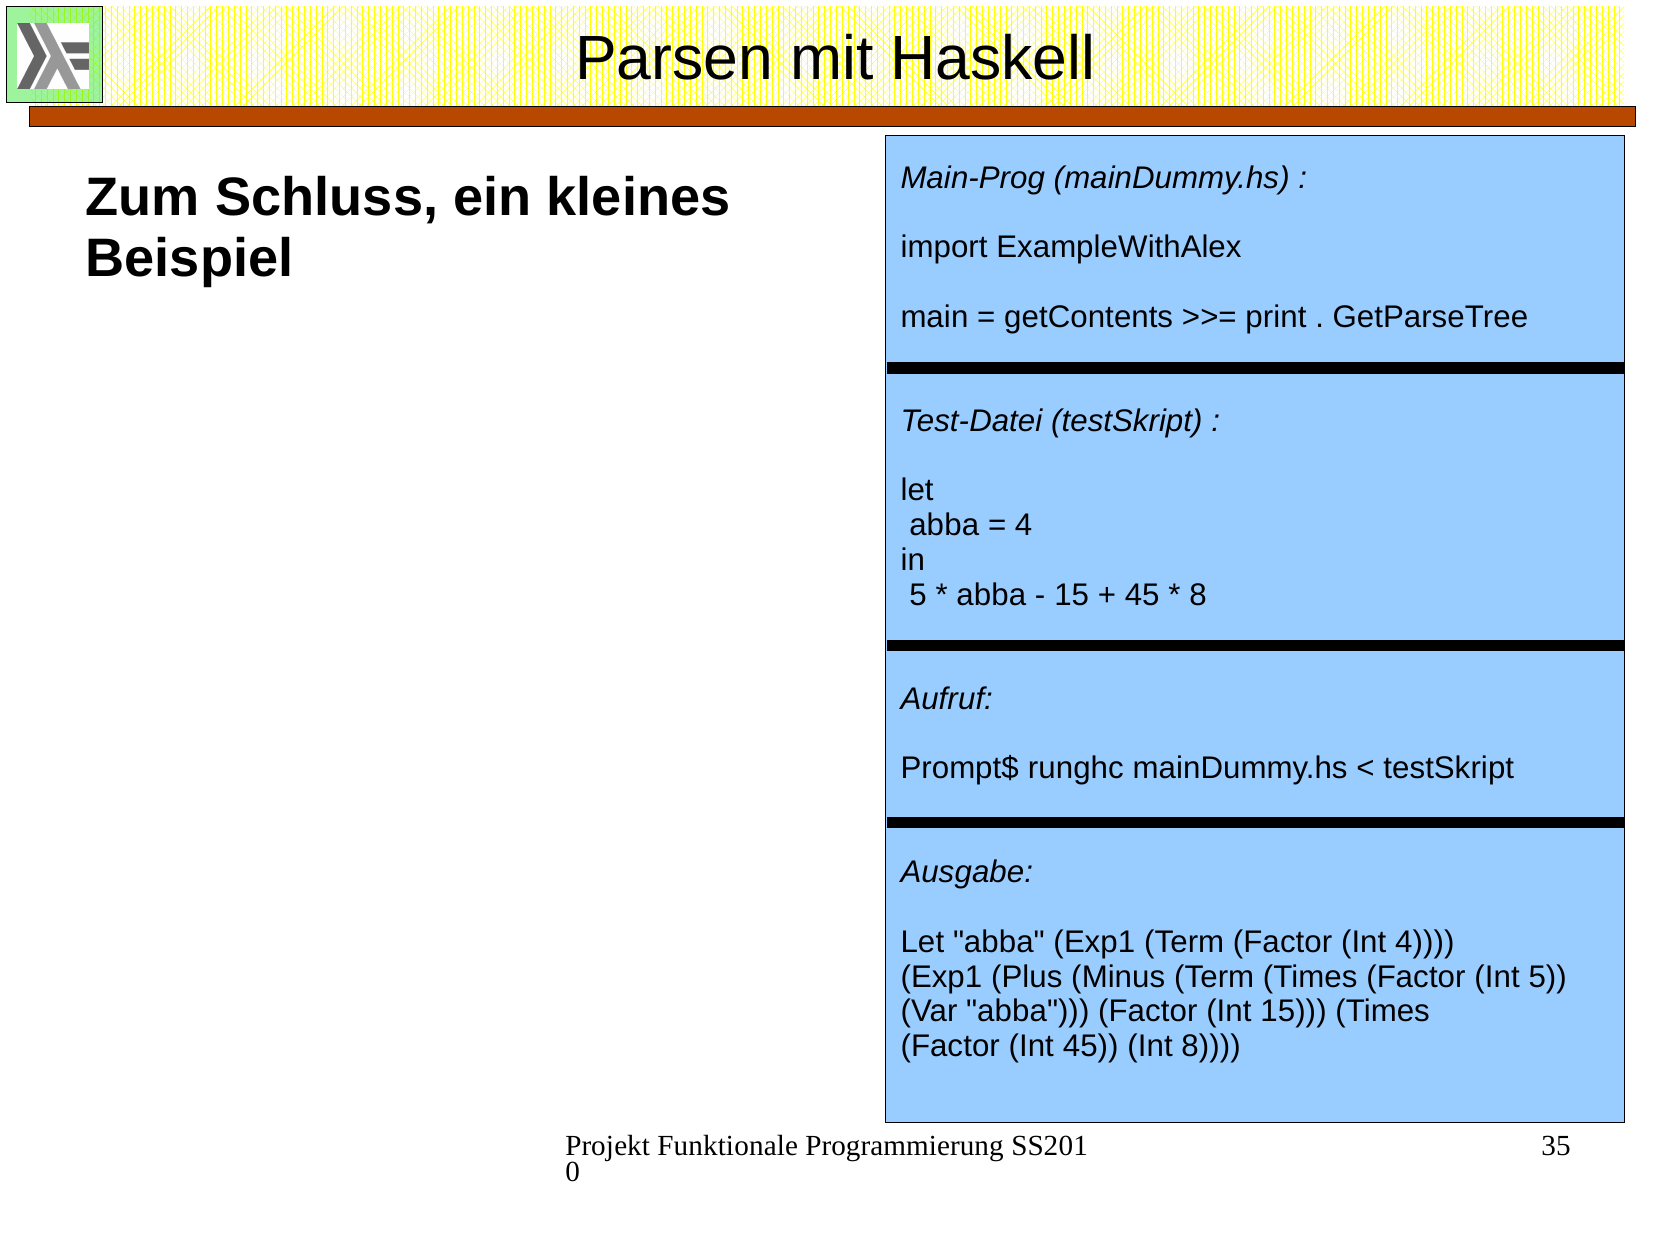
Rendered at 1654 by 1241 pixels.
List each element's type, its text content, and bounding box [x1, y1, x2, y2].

text_box [6, 5, 1636, 127]
text_box Zum Schluss, ein kleines Beispiel [70, 159, 839, 1052]
title Parsen mit Haskell [206, 15, 1465, 101]
text_box Main-Prog (mainDummy.hs) : import ExampleWithAlex main = getContents >>= print . GetParseTree Test-Datei (testSkript) : let abba = 4 in 5 * abba - 15 + 45 * 8 Aufruf: Prompt$ runghc mainDummy.hs < testSkript Ausgabe: Let "abba" (Exp1 (Term (Factor (Int 4)))) (Exp1 (Plus (Minus (Term (Times (Factor (Int 5)) (Var "abba"))) (Factor (Int 15))) (Times (Factor (Int 45)) (Int 8)))) [885, 135, 1625, 1123]
picture [17, 23, 89, 89]
